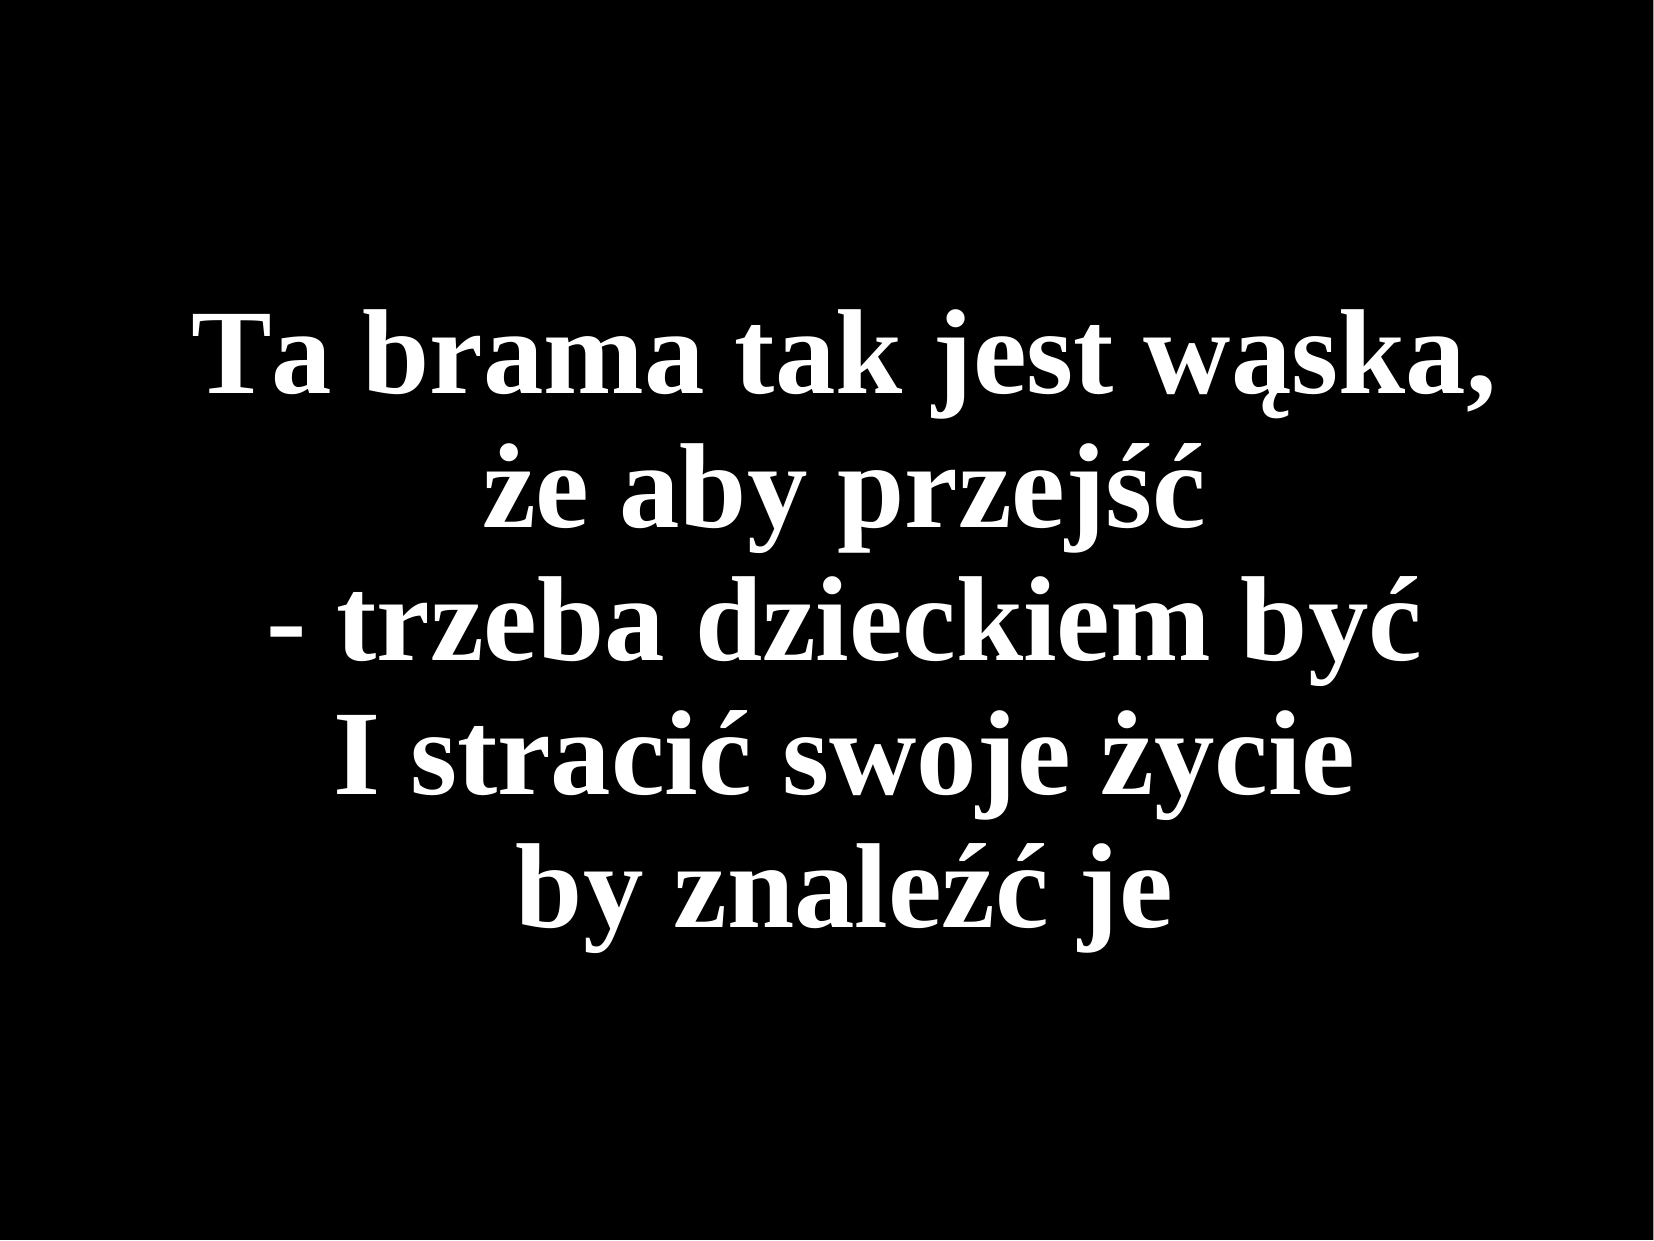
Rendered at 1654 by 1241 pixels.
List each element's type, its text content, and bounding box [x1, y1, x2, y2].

subtitle Ta brama tak jest wąska, że aby przejść - trzeba dzieckiem być I stracić swoje życie by znaleźć je [0, 0, 1654, 1241]
